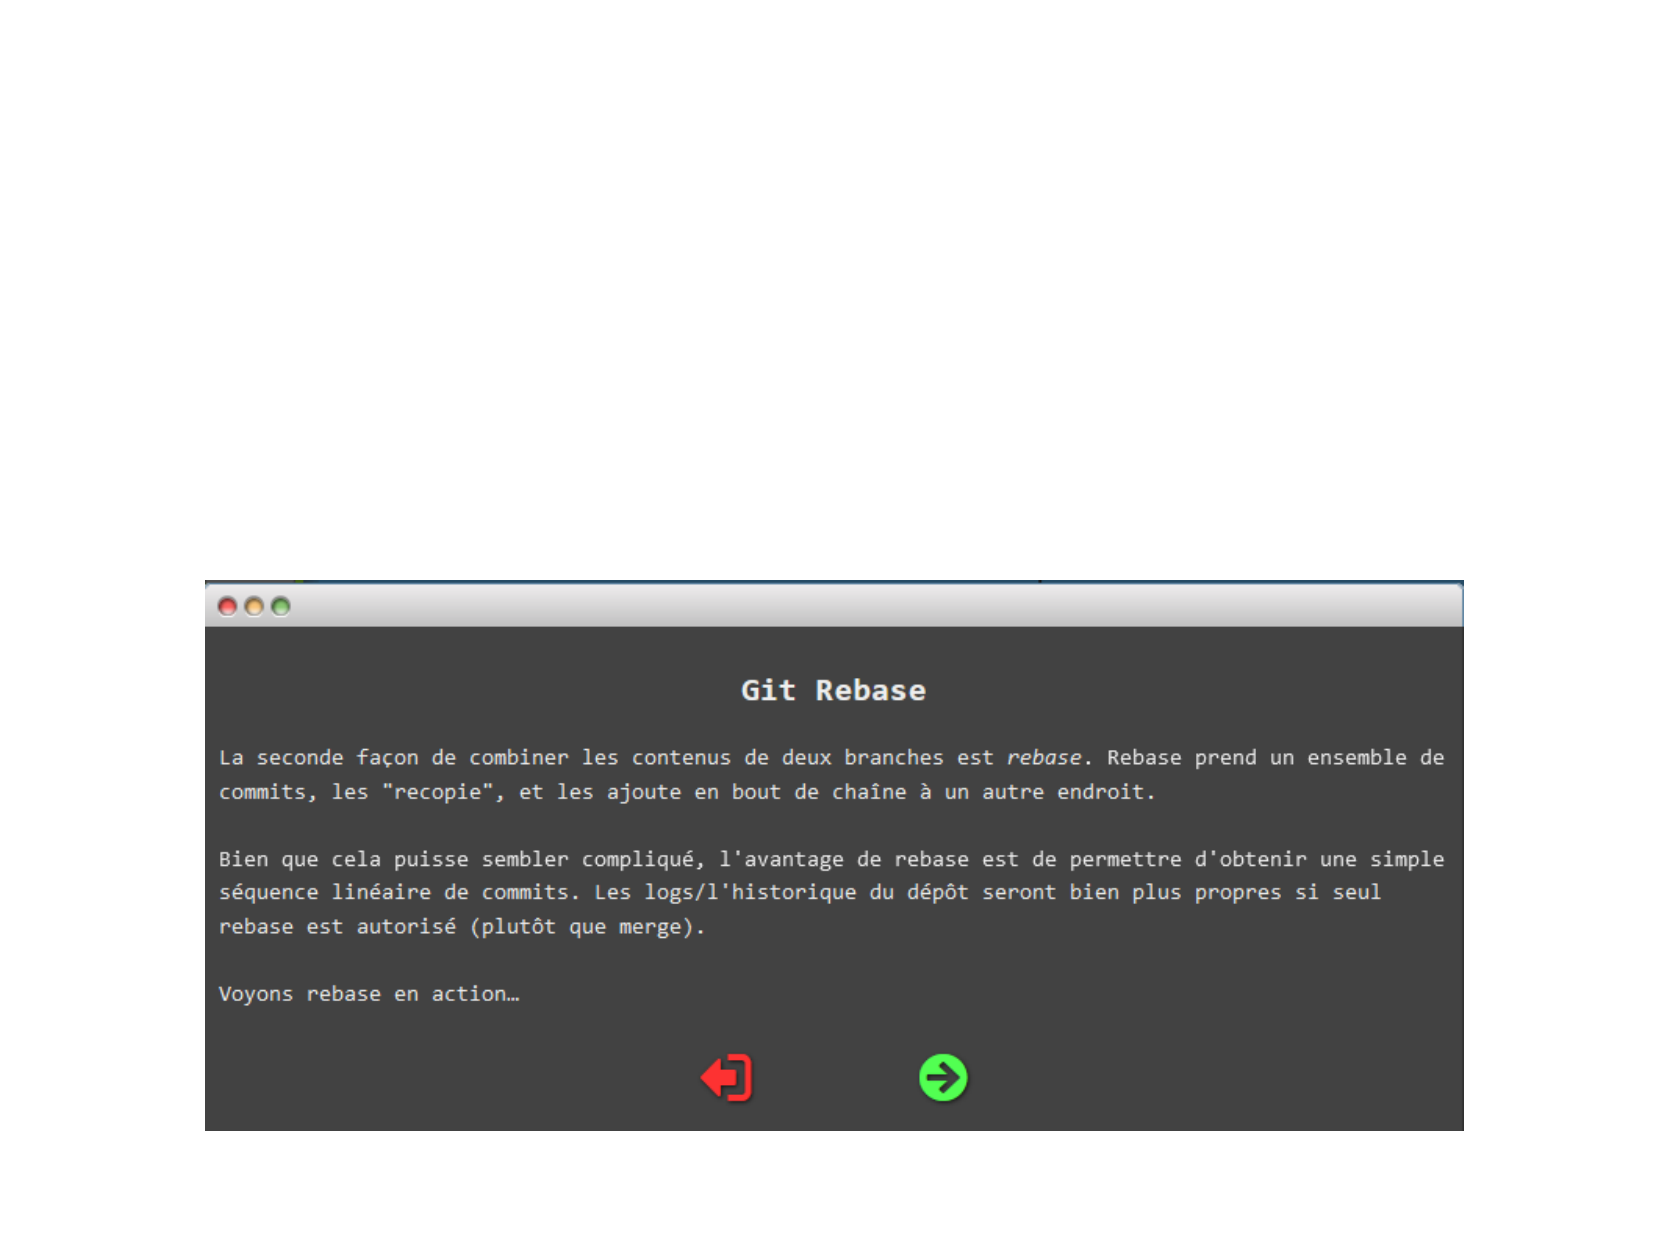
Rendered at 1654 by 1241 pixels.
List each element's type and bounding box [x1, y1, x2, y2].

picture [205, 580, 1464, 1131]
